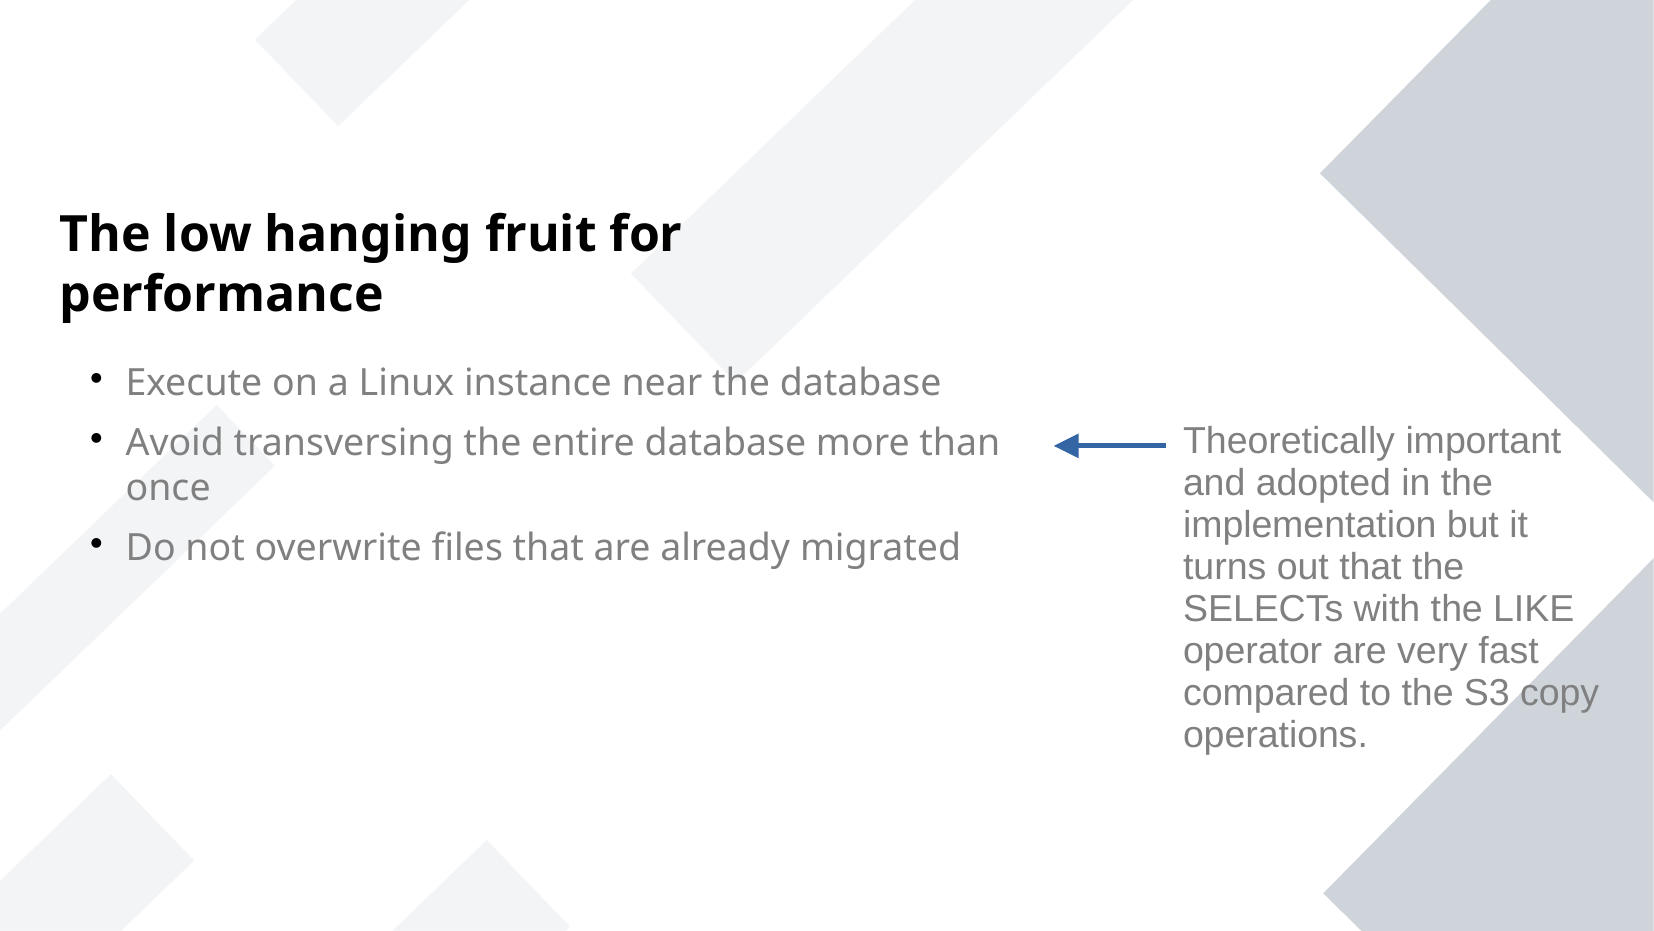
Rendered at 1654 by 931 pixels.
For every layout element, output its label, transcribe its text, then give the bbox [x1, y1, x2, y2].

text_box Execute on a Linux instance near the database Avoid transversing the entire database more than once Do not overwrite files that are already migrated [75, 350, 1088, 680]
text_box The low hanging fruit for performance [44, 193, 1013, 301]
text_box Theoretically important and adopted in the implementation but it turns out that the SELECTs with the LIKE operator are very fast compared to the S3 copy operations. [1168, 412, 1619, 764]
